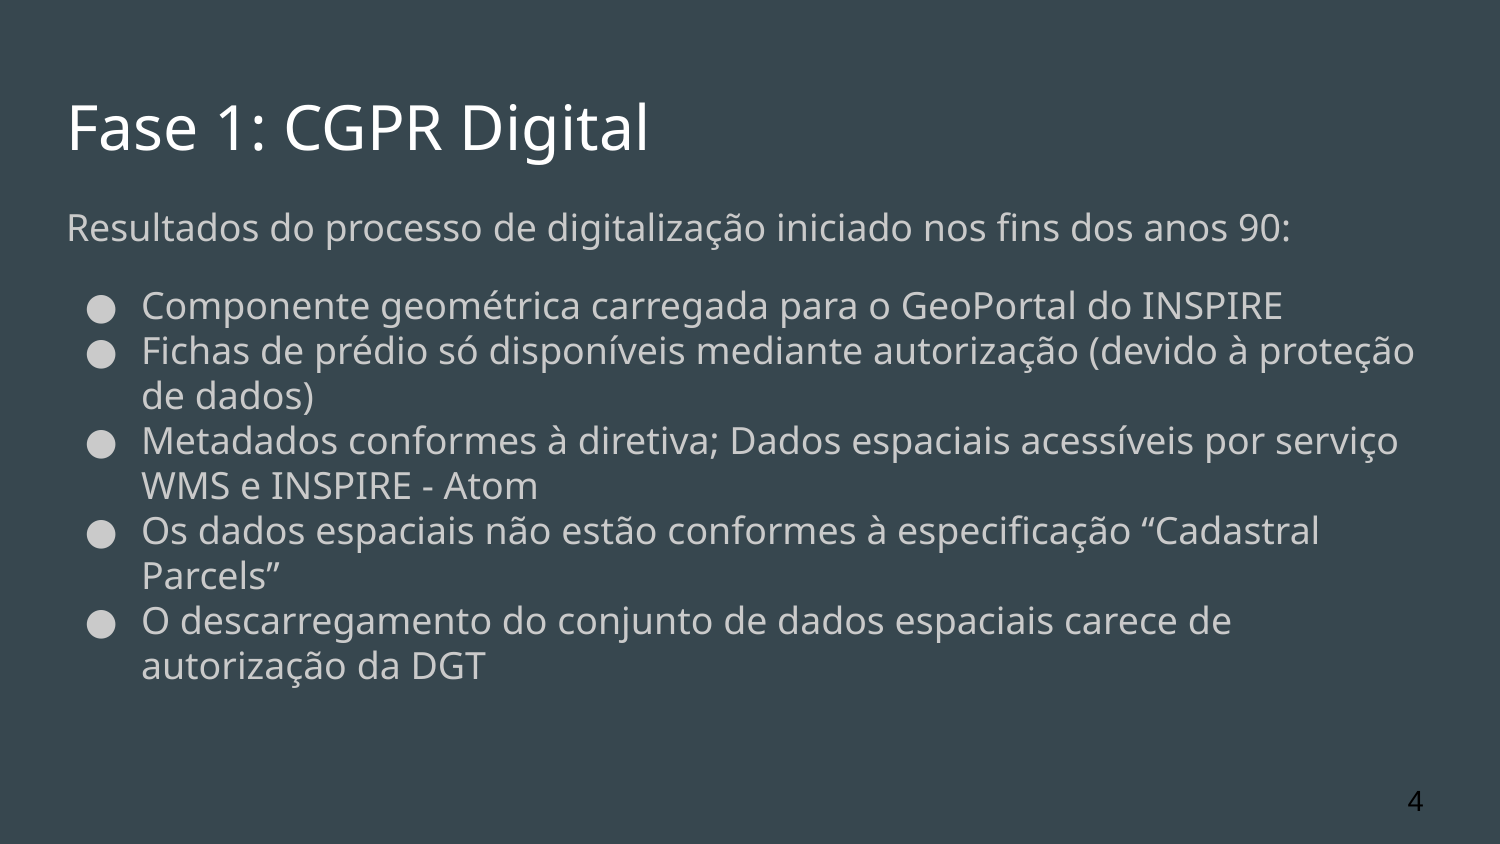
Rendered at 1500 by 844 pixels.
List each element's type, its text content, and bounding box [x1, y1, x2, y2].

list Resultados do processo de digitalização iniciado nos fins dos anos 90: Componente geométrica carregada para o GeoPortal do INSPIRE Fichas de prédio só disponíveis mediante autorização (devido à proteção de dados) Metadados conformes à diretiva; Dados espaciais acessíveis por serviço WMS e INSPIRE - Atom Os dados espaciais não estão conformes à especificação “Cadastral Parcels” O descarregamento do conjunto de dados espaciais carece de autorização da DGT [51, 189, 1449, 750]
slide_number <number> [1392, 767, 1483, 833]
title Fase 1: CGPR Digital [51, 72, 1449, 167]
